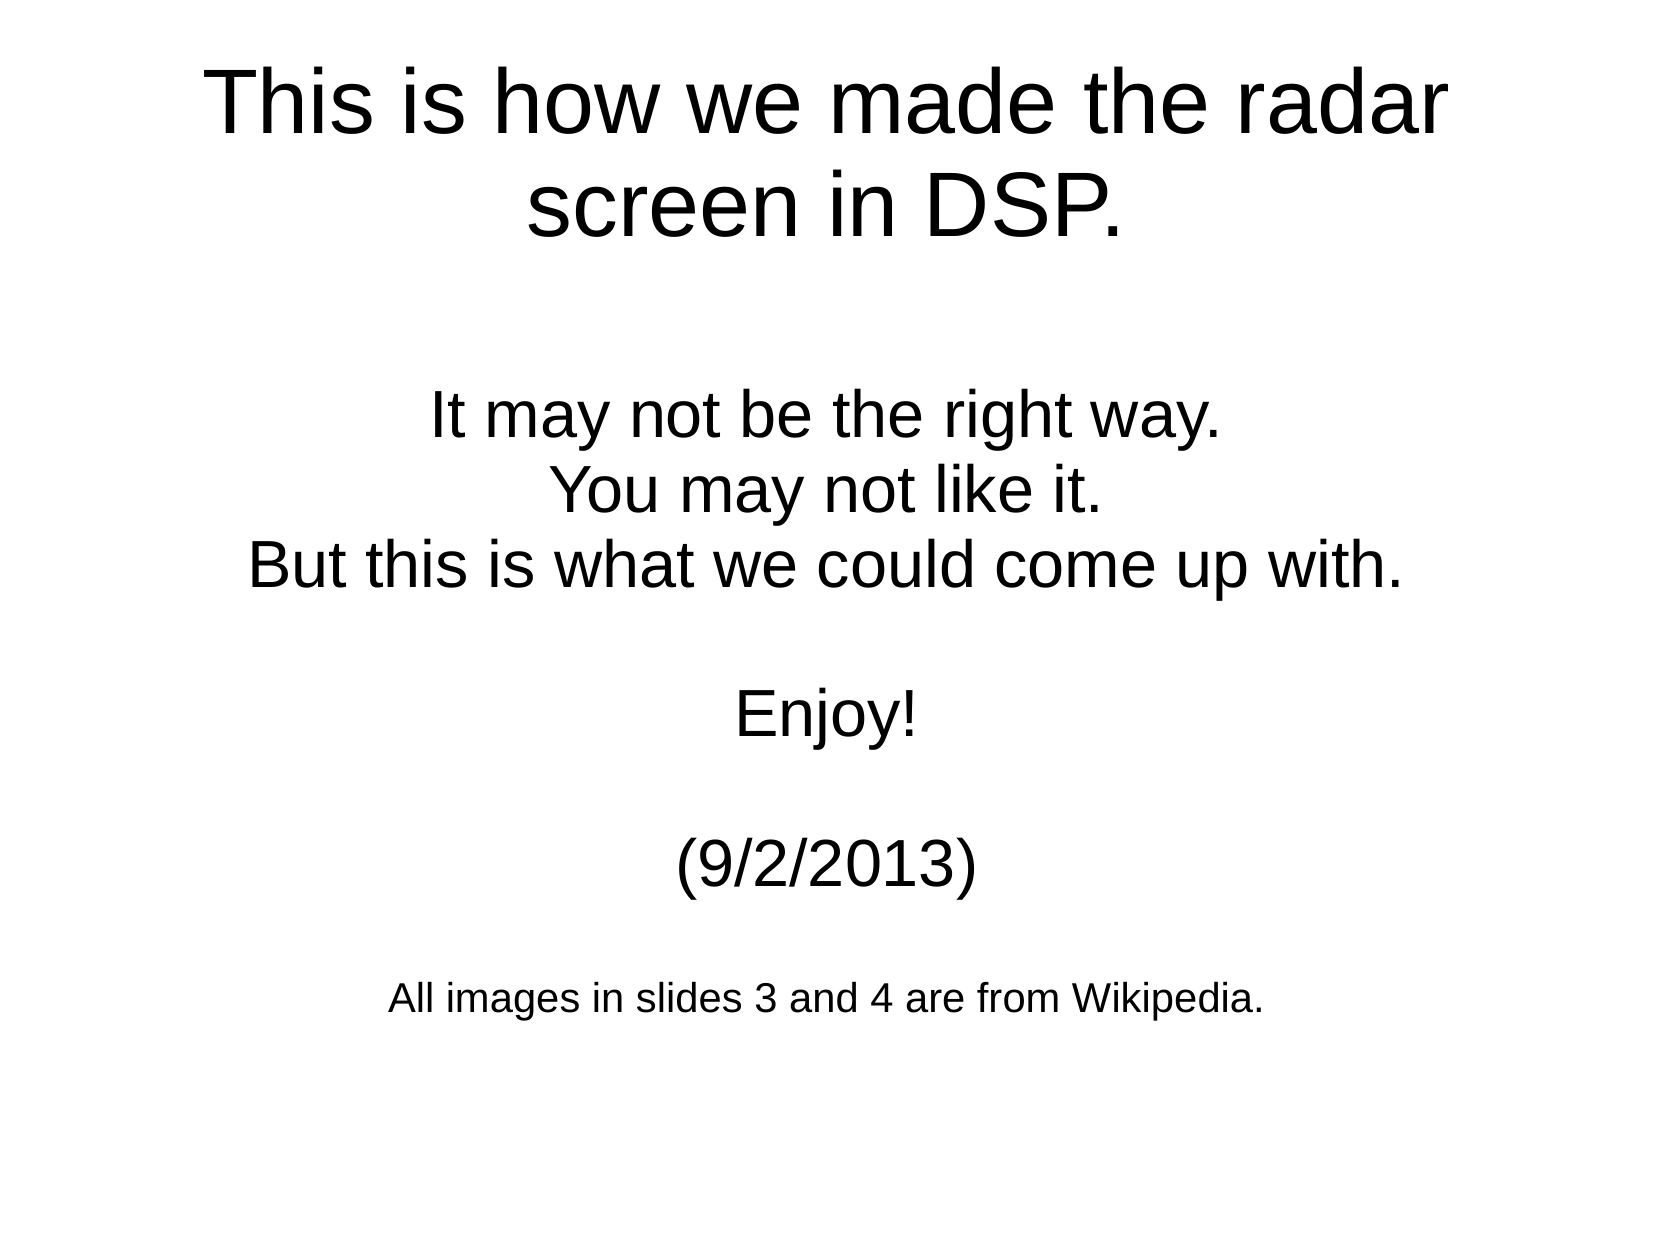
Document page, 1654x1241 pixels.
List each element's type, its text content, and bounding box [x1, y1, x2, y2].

subtitle It may not be the right way. You may not like it. But this is what we could come up with. Enjoy! (9/2/2013) All images in slides 3 and 4 are from Wikipedia. [82, 297, 1571, 1102]
title This is how we made the radar screen in DSP. [82, 50, 1571, 256]
